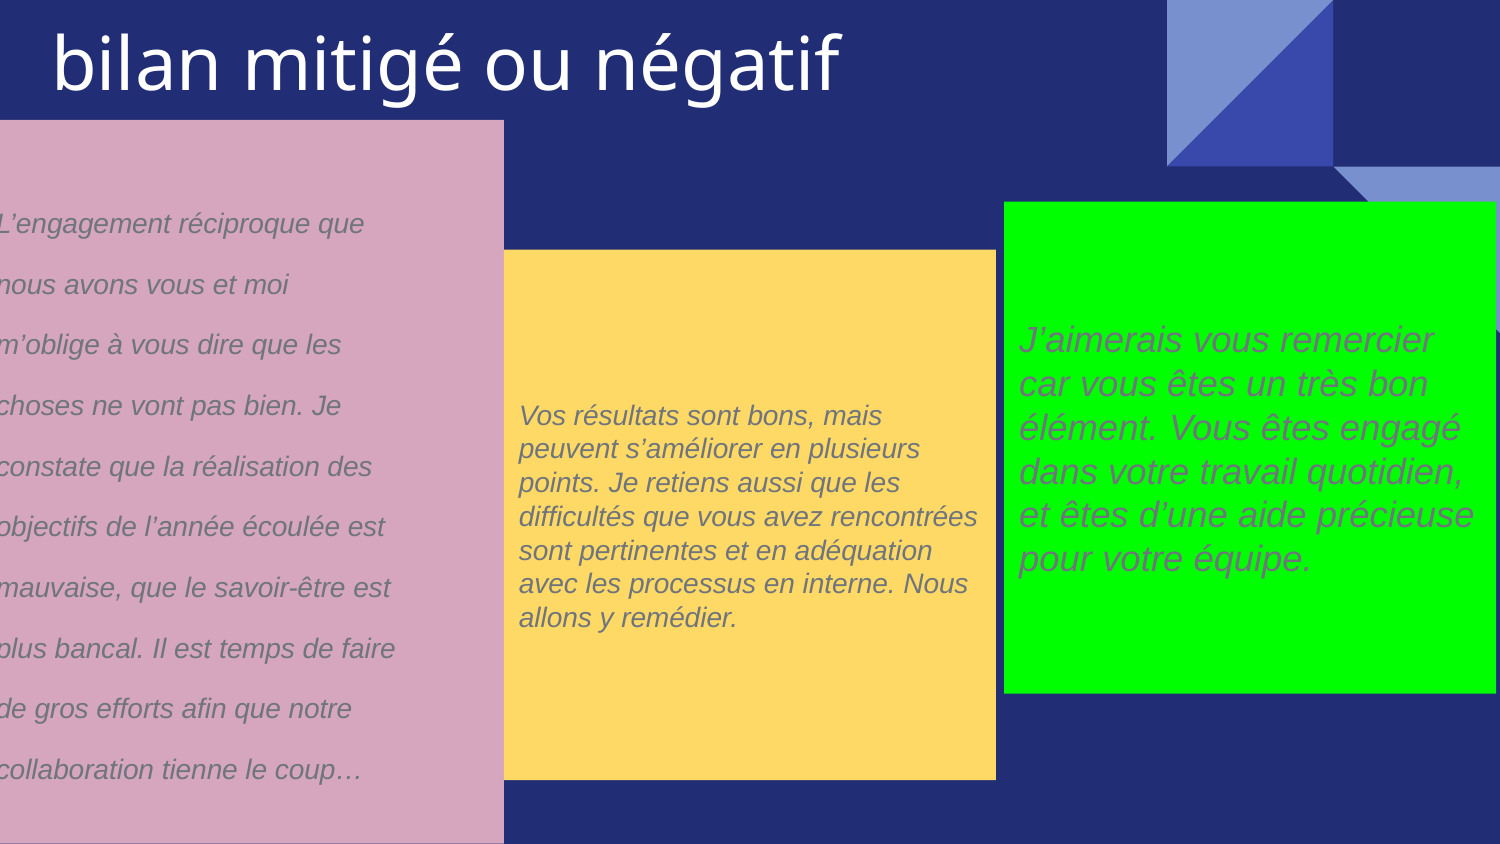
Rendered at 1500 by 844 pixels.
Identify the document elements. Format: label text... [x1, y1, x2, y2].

text_box Vos résultats sont bons, mais peuvent s’améliorer en plusieurs points. Je retiens aussi que les difficultés que vous avez rencontrées sont pertinentes et en adéquation avec les processus en interne. Nous allons y remédier. [503, 249, 996, 781]
text_box L’engagement réciproque que nous avons vous et moi m’oblige à vous dire que les choses ne vont pas bien. Je constate que la réalisation des objectifs de l’année écoulée est mauvaise, que le savoir-être est plus bancal. Il est temps de faire de gros efforts afin que notre collaboration tienne le coup… [0, 119, 504, 844]
text_box J’aimerais vous remercier car vous êtes un très bon élément. Vous êtes engagé dans votre travail quotidien, et êtes d’une aide précieuse pour votre équipe. [1004, 201, 1497, 694]
title bilan mitigé ou négatif [36, 0, 1414, 120]
